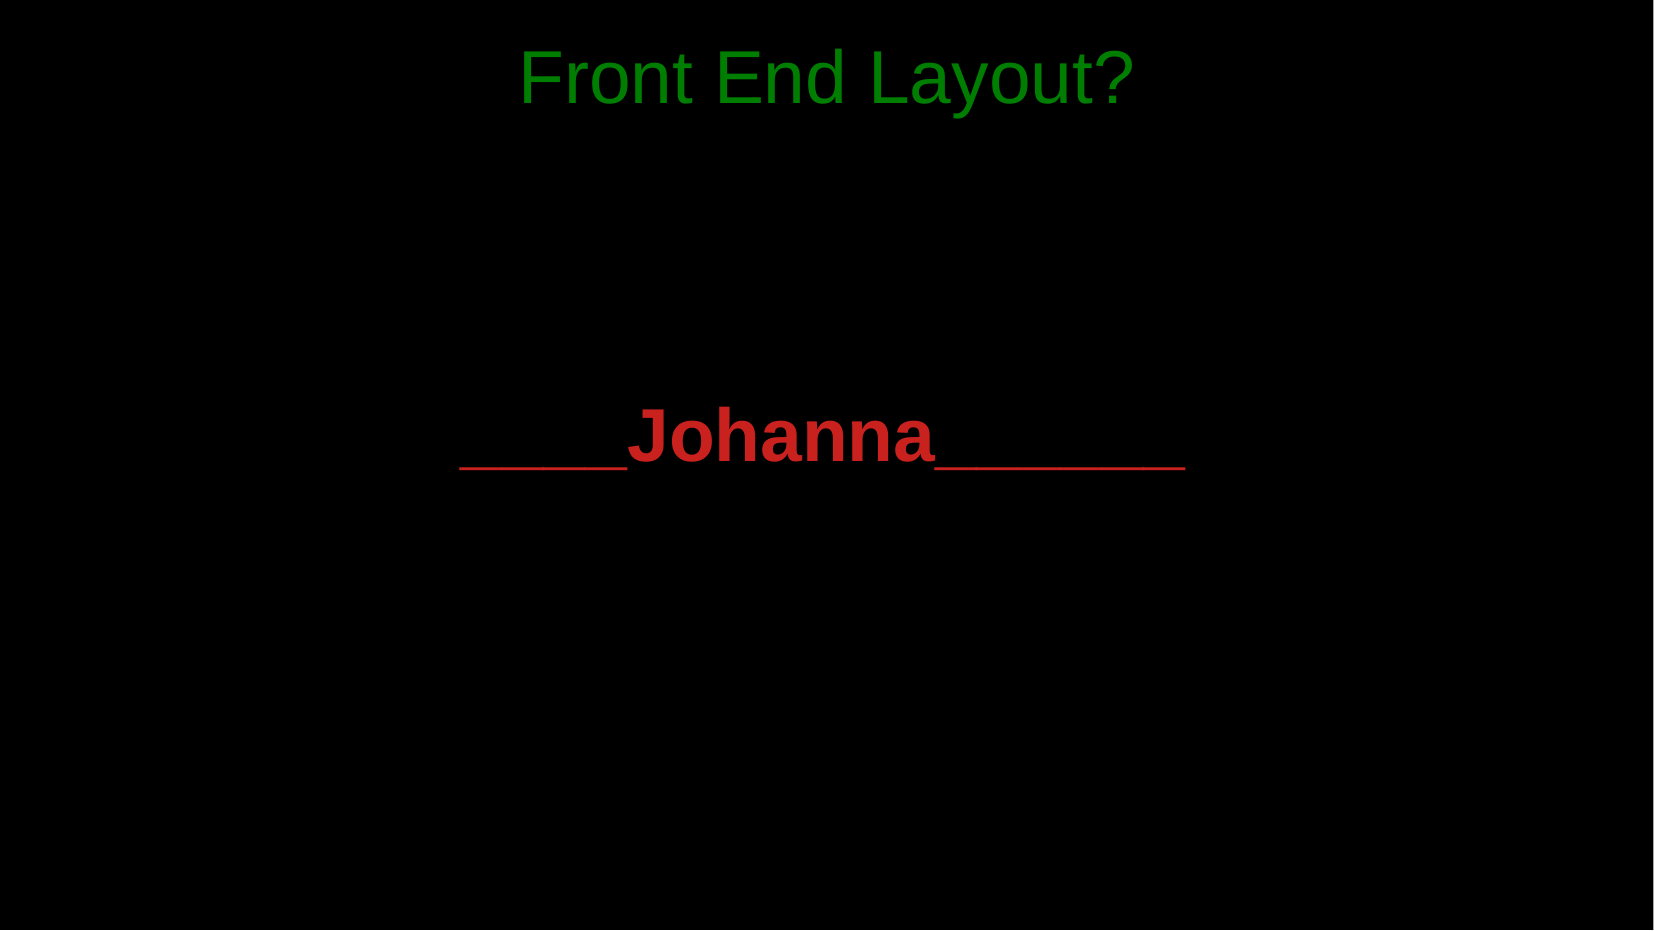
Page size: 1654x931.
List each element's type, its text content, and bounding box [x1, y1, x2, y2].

title ____Johanna______ [0, 330, 1651, 541]
title Front End Layout? [0, 0, 1654, 156]
